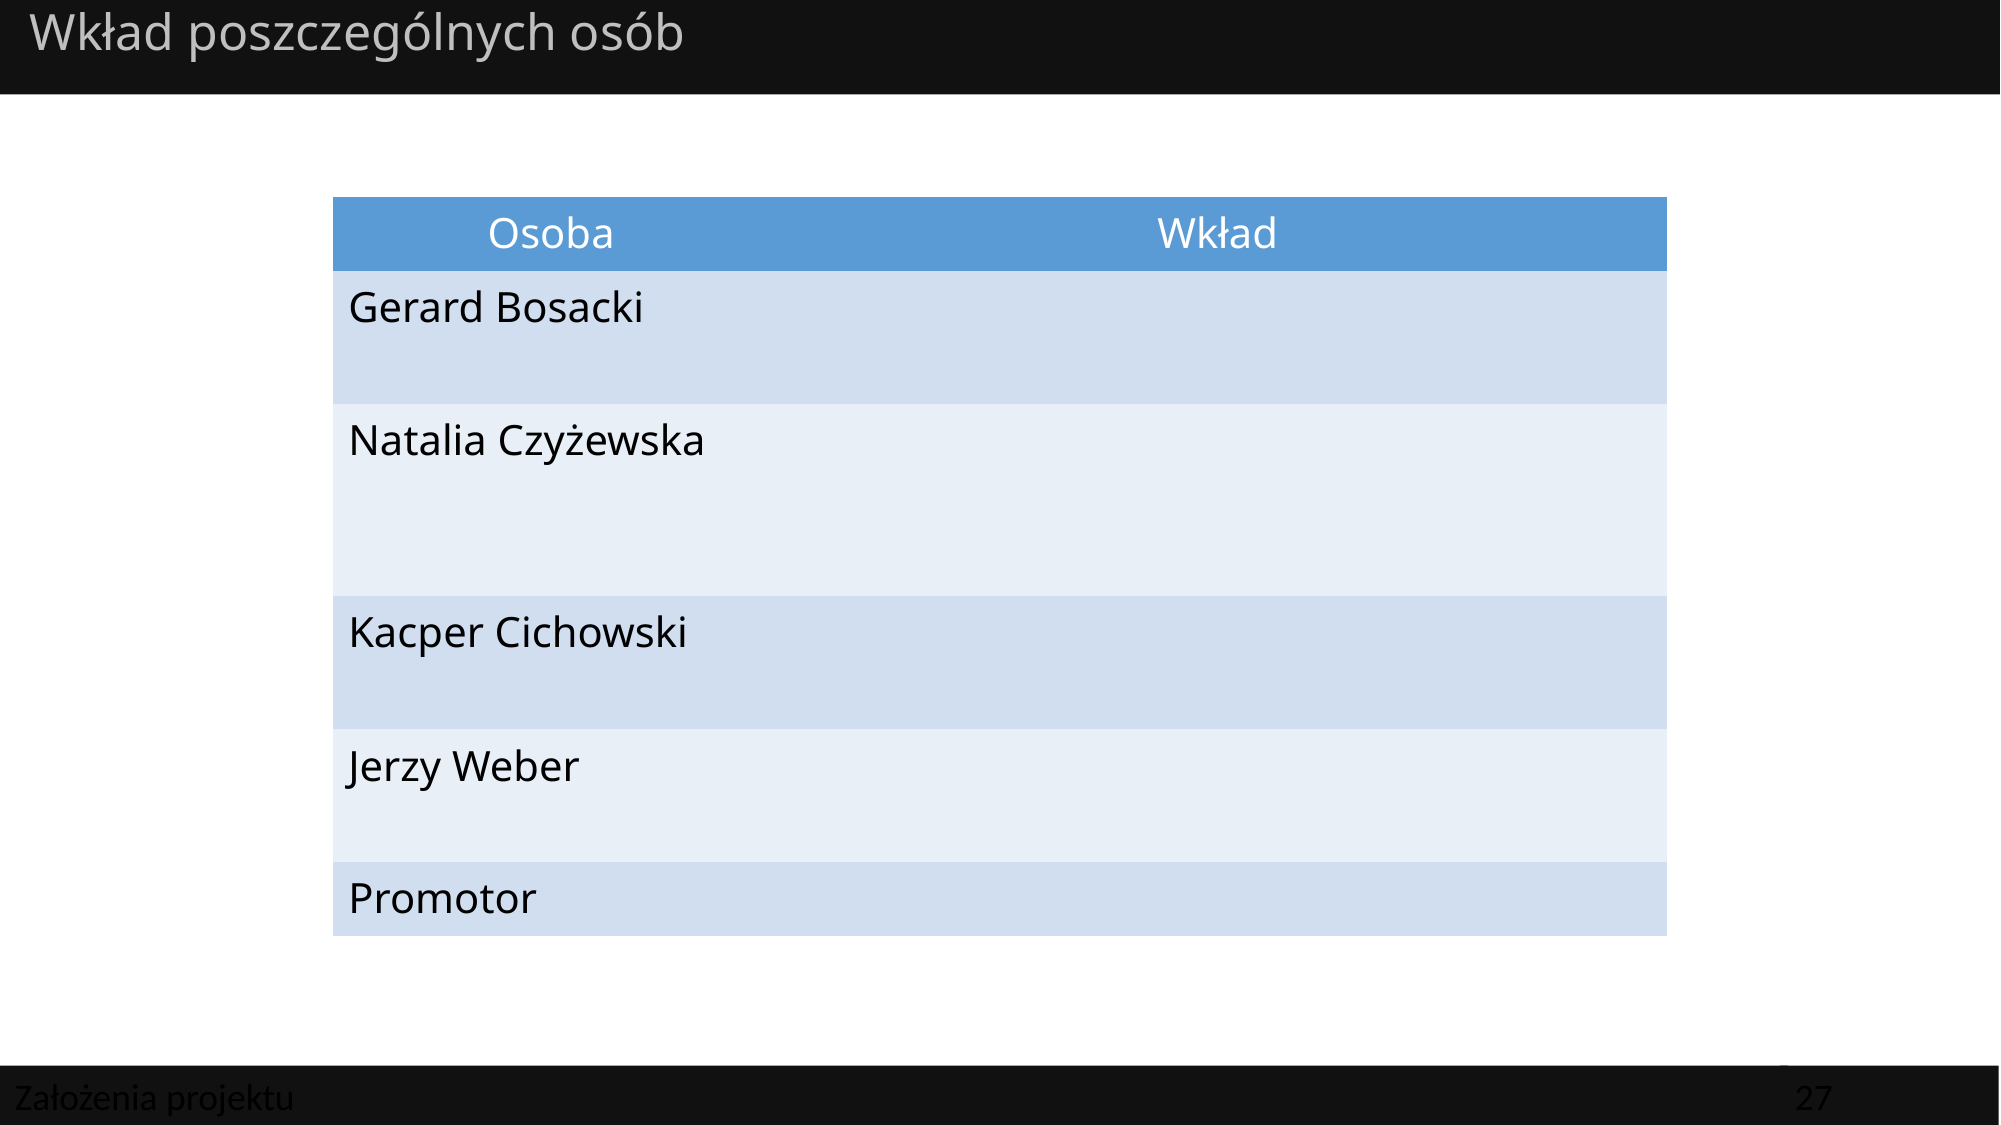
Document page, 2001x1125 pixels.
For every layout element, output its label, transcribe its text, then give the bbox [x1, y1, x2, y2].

table_cell [769, 596, 1667, 729]
table_cell [769, 862, 1667, 936]
table_cell Gerard Bosacki [333, 271, 769, 404]
table_cell Jerzy Weber [333, 729, 769, 862]
slide_number <number> [1780, 1065, 1999, 1125]
table_cell Promotor [333, 862, 769, 936]
table_cell [769, 404, 1667, 596]
table_cell [769, 729, 1667, 862]
table_cell Natalia Czyżewska [333, 404, 769, 596]
title Wkład poszczególnych osób [0, 0, 2000, 95]
table_header Osoba [333, 197, 769, 271]
table_cell [769, 271, 1667, 404]
footer Założenia projektu [0, 1065, 1780, 1125]
table_header Wkład [769, 197, 1667, 271]
table_cell Kacper Cichowski [333, 596, 769, 729]
